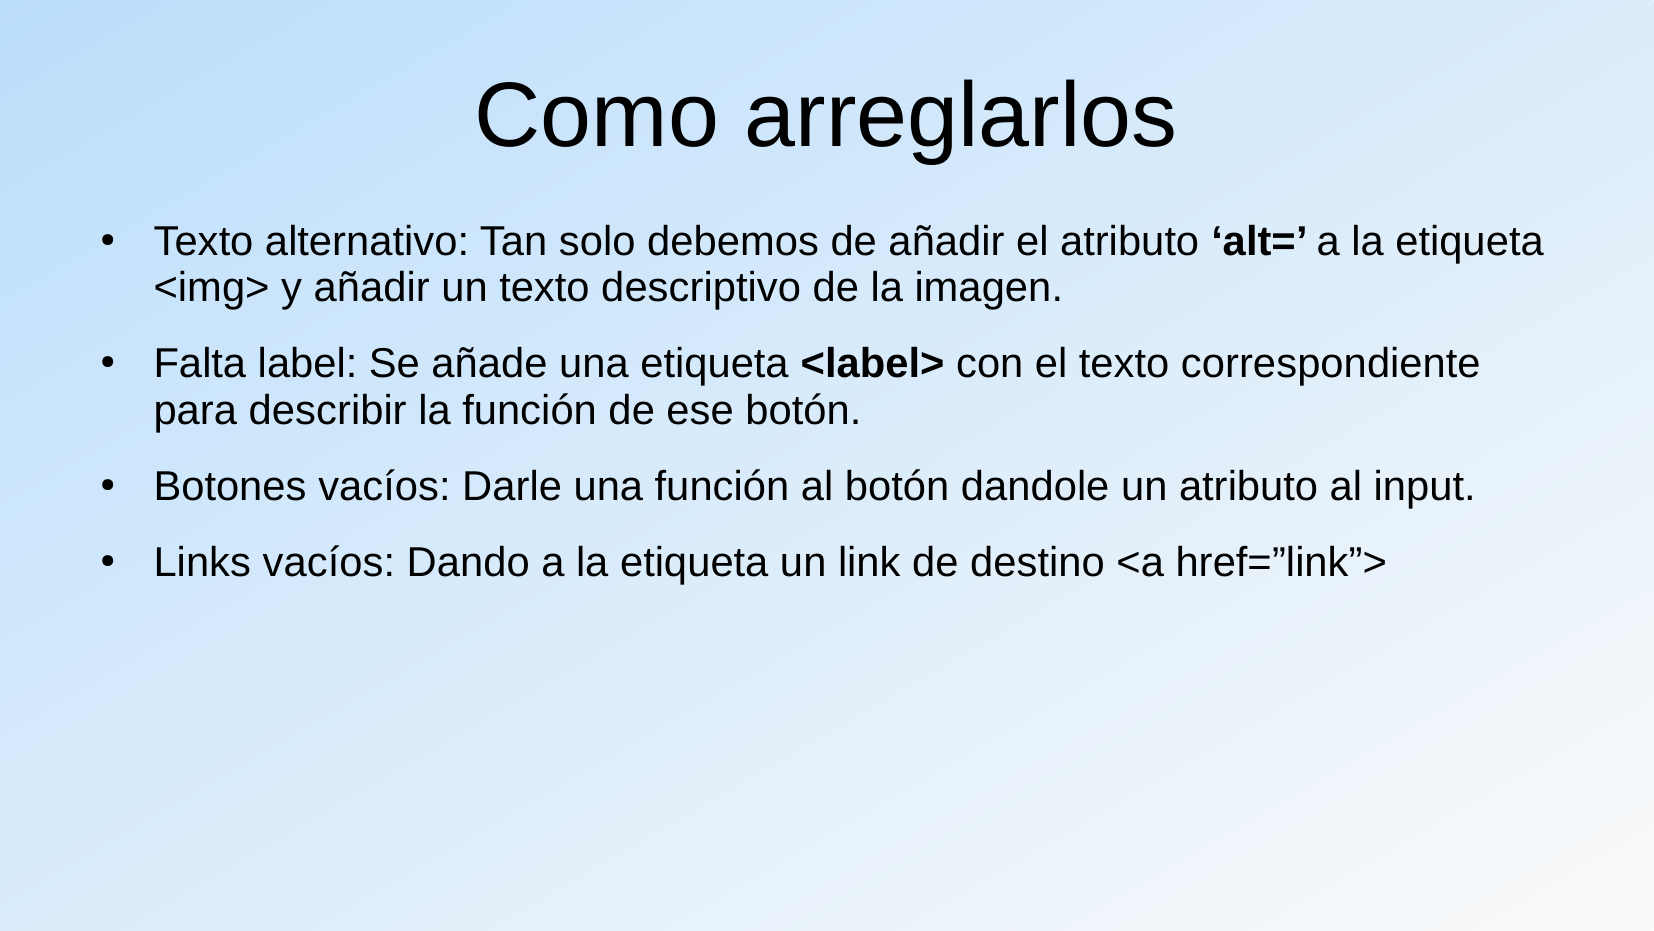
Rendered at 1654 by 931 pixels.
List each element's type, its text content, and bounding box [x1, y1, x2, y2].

title Como arreglarlos [82, 37, 1571, 193]
list Texto alternativo: Tan solo debemos de añadir el atributo ‘alt=’ a la etiqueta <img> y añadir un texto descriptivo de la imagen. Falta label: Se añade una etiqueta <label> con el texto correspondiente para describir la función de ese botón. Botones vacíos: Darle una función al botón dandole un atributo al input. Links vacíos: Dando a la etiqueta un link de destino <a href=”link”> [82, 217, 1571, 758]
